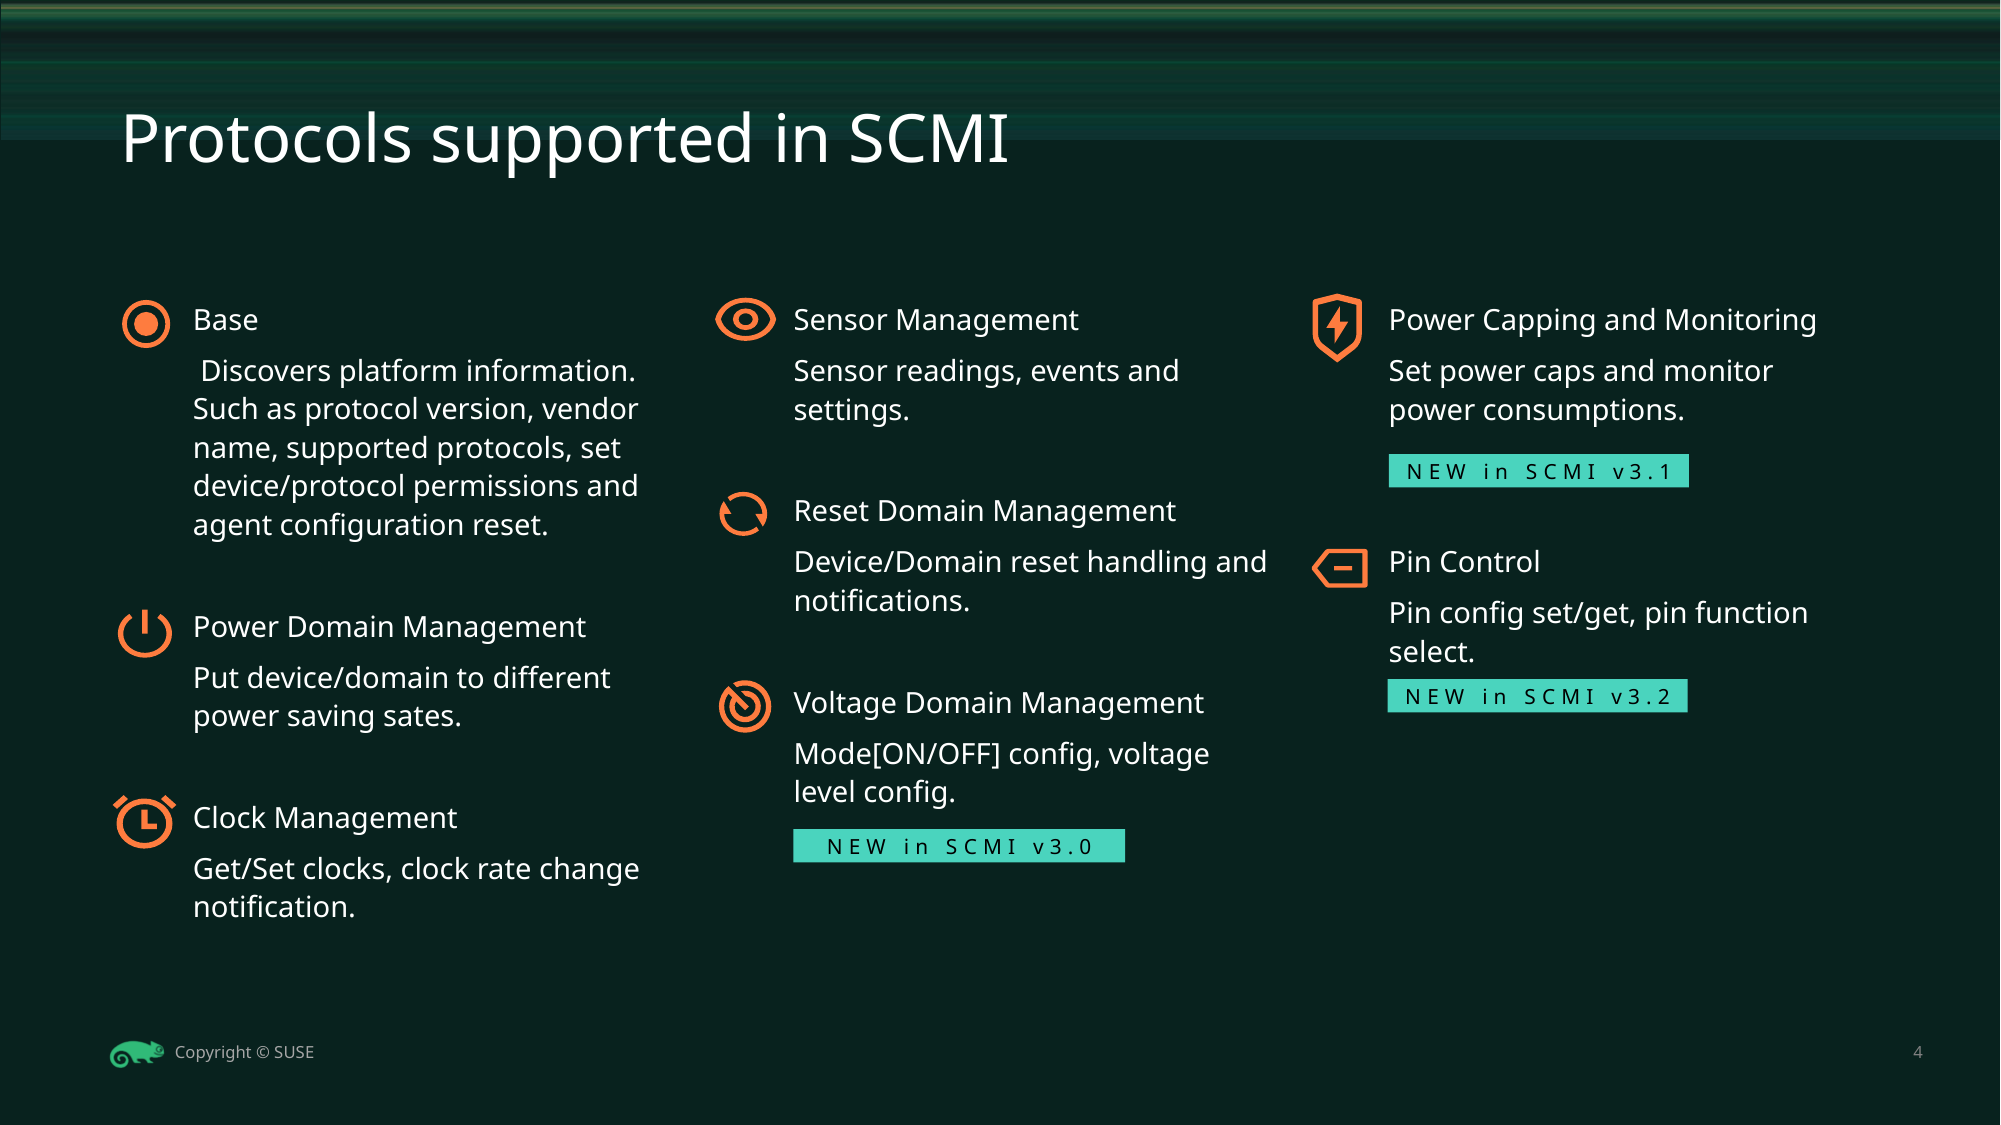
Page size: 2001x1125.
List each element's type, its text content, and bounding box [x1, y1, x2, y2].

picture [99, 1031, 175, 1074]
text_box [719, 491, 777, 550]
text_box [713, 675, 777, 738]
text_box [112, 604, 178, 663]
text_box Sensor Management Sensor readings, events and settings. Reset Domain Management Device/Domain reset handling and notifications. Voltage Domain Management Mode[ON/OFF] config, voltage level config. [793, 297, 1276, 809]
picture [1, 0, 2001, 140]
text_box Base Discovers platform information. Such as protocol version, vendor name, supported protocols, set device/protocol permissions and agent configuration reset. Power Domain Management Put device/domain to different power saving sates. Clock Management Get/Set clocks, clock rate change notification. [192, 297, 667, 924]
text_box [107, 787, 182, 854]
slide_number <number> [1875, 1042, 1923, 1063]
text_box [711, 290, 780, 348]
text_box NEW in SCMI v3.1 [1388, 454, 1689, 488]
text_box [117, 295, 175, 353]
text_box [1304, 290, 1371, 366]
title Protocols supported in SCMI [120, 103, 1880, 179]
text_box [1310, 542, 1373, 594]
text_box NEW in SCMI v3.2 [1387, 679, 1688, 713]
text_box NEW in SCMI v3.0 [793, 829, 1126, 863]
text_box Power Capping and Monitoring Set power caps and monitor power consumptions. Pin Control Pin config set/get, pin function select. [1388, 297, 1863, 821]
